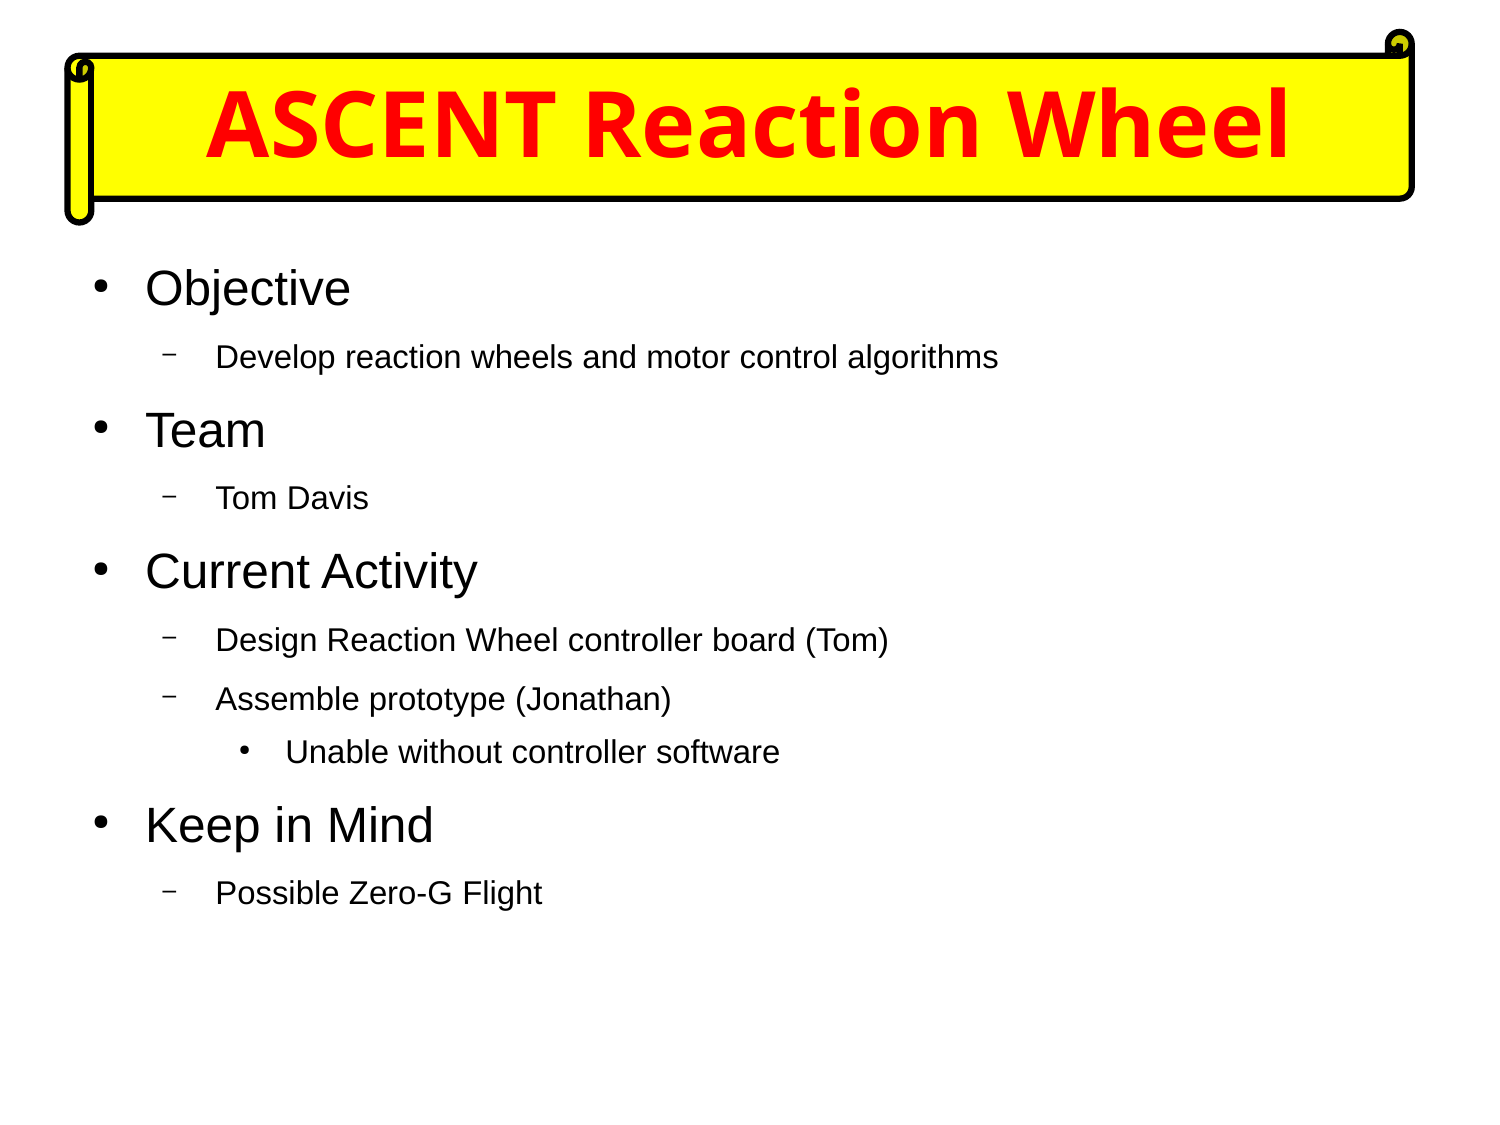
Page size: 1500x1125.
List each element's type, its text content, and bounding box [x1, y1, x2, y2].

list Objective Develop reaction wheels and motor control algorithms Team Tom Davis Current Activity Design Reaction Wheel controller board (Tom) Assemble prototype (Jonathan) Unable without controller software Keep in Mind Possible Zero-G Flight [75, 263, 1425, 916]
text_box [72, 31, 1412, 58]
text_box [67, 184, 1412, 223]
text_box ASCENT Reaction Wheel [0, 58, 1500, 184]
